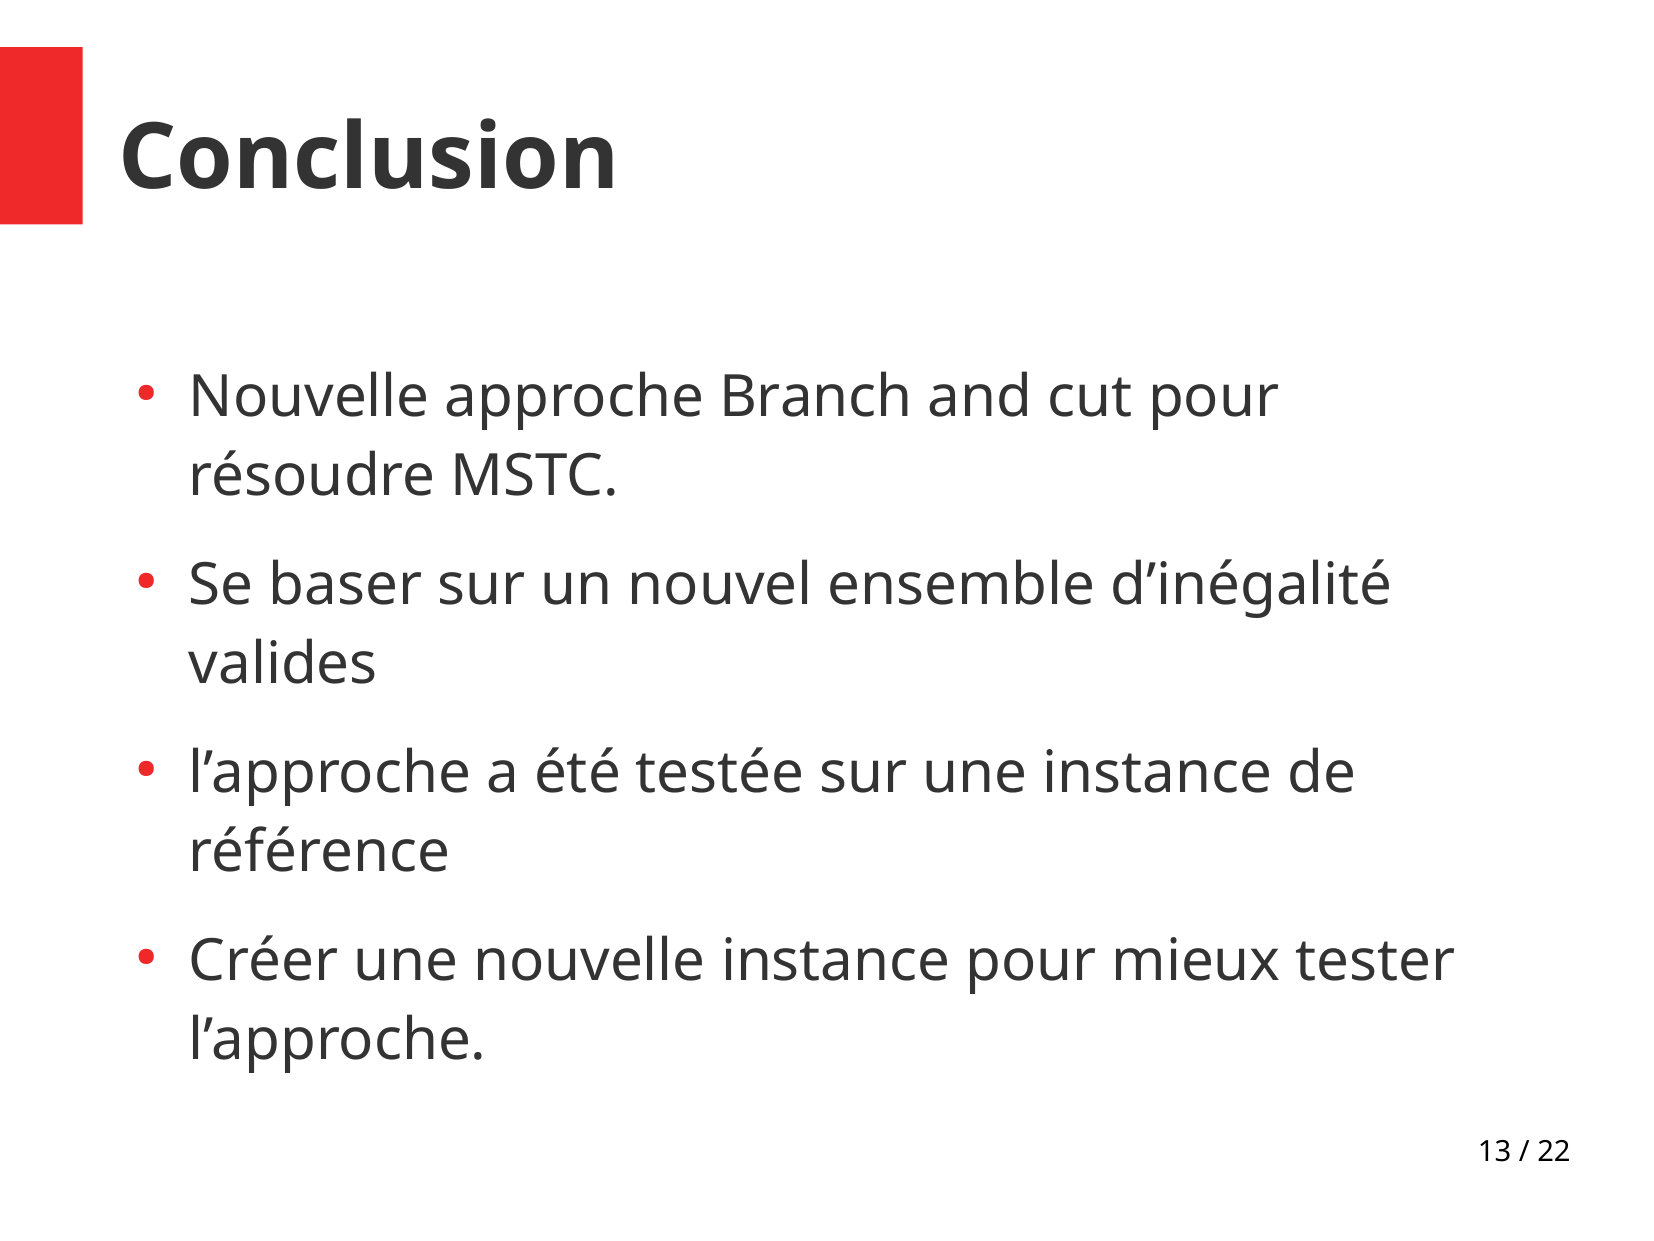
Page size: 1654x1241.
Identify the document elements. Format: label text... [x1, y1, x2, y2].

list Nouvelle approche Branch and cut pour résoudre MSTC. Se baser sur un nouvel ensemble d’inégalité valides l’approche a été testée sur une instance de référence Créer une nouvelle instance pour mieux tester l’approche. [118, 354, 1536, 1074]
title Conclusion [118, 49, 1571, 257]
